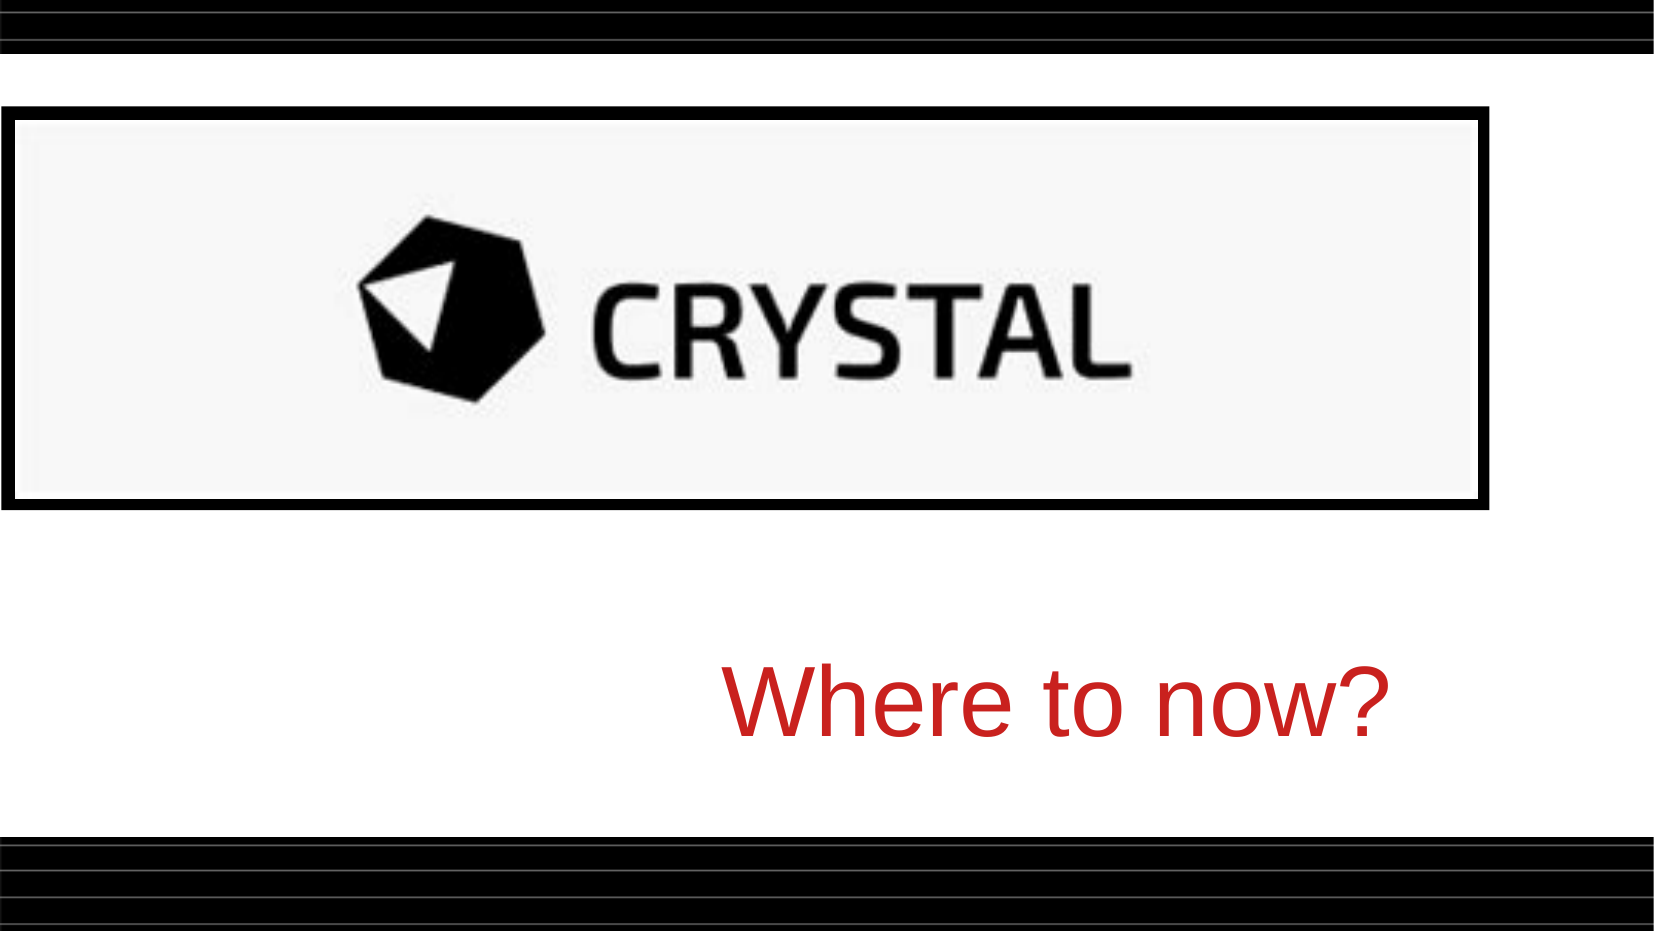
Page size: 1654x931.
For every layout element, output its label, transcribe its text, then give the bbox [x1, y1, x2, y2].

picture [0, 0, 1654, 54]
picture [15, 120, 1478, 499]
picture [0, 837, 1654, 931]
title Crystal [1, 106, 1490, 511]
subtitle Where to now? [625, 590, 1489, 804]
